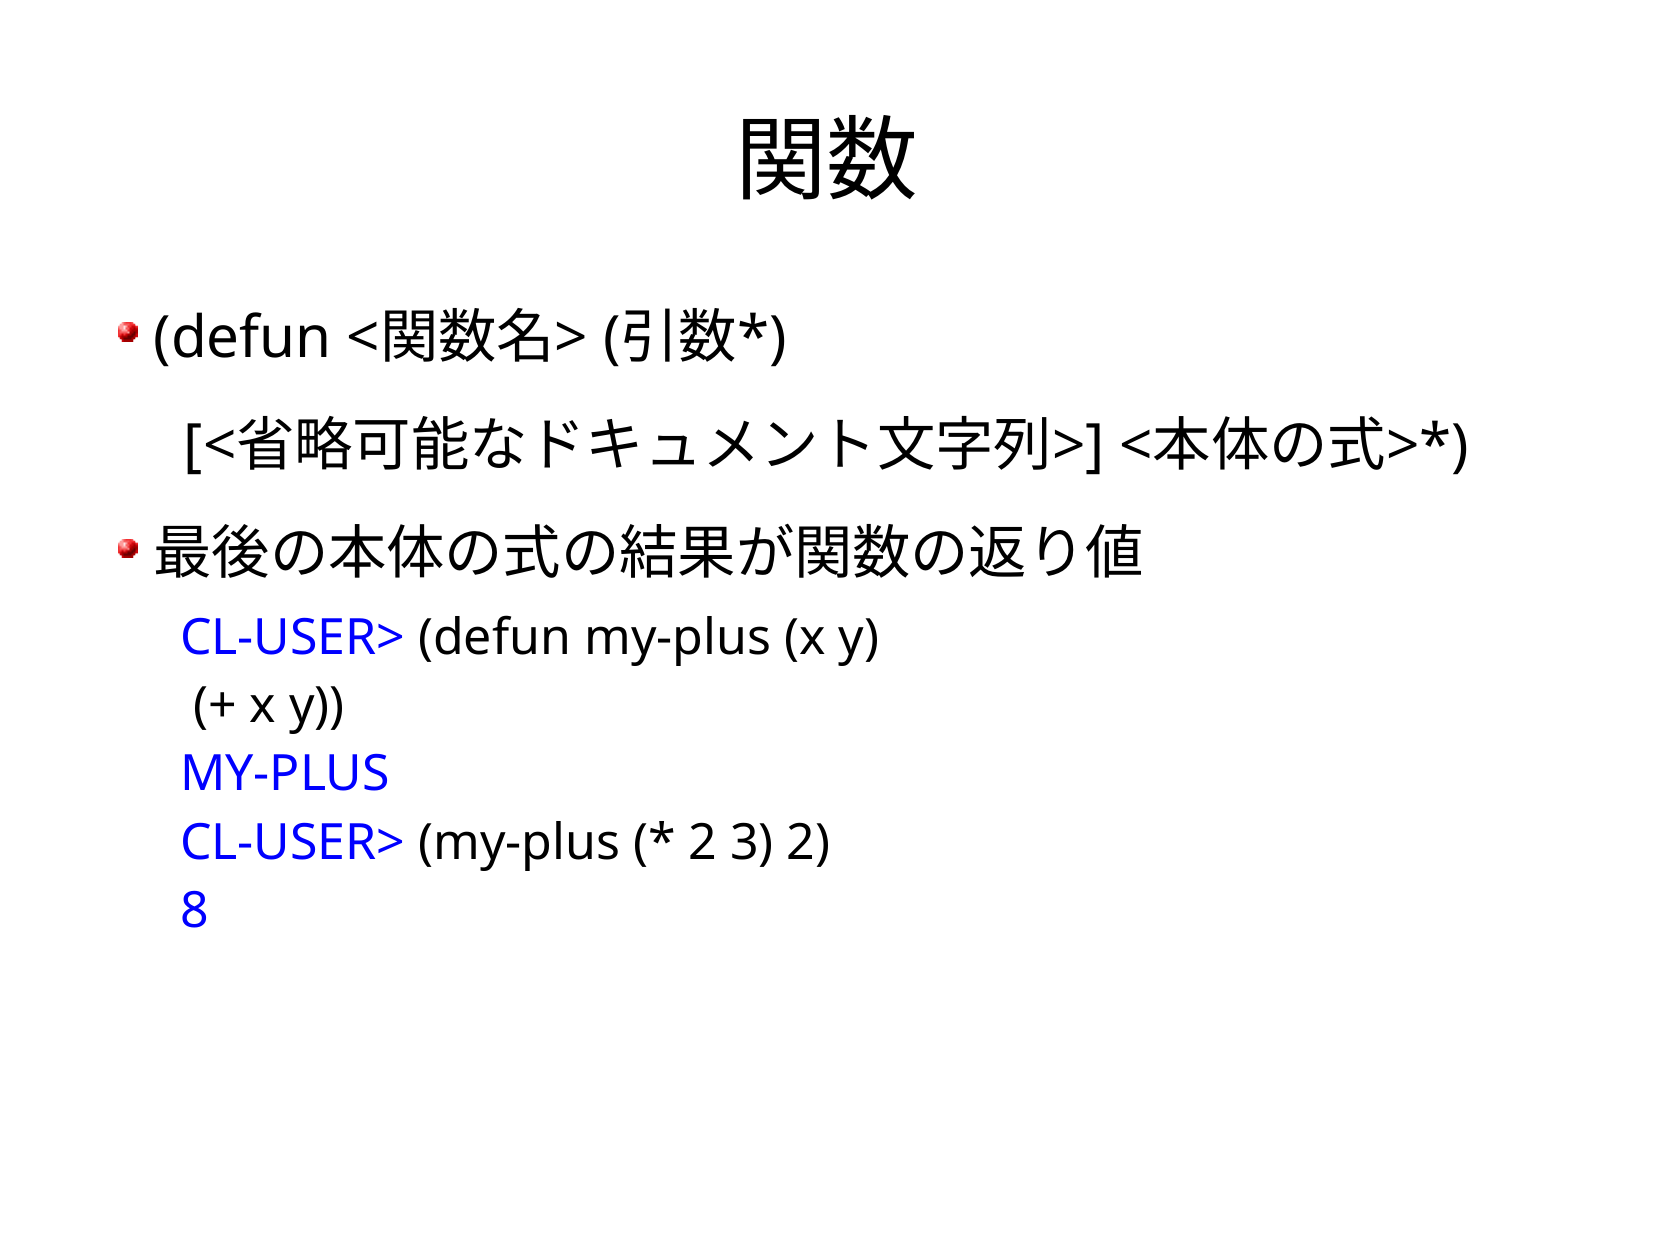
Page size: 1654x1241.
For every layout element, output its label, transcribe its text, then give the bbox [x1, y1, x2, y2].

text_box CL-USER> (defun my-plus (x y) (+ x y)) MY-PLUS CL-USER> (my-plus (* 2 3) 2) 8 [165, 593, 945, 891]
list (defun <関数名> (引数*) [<省略可能なドキュメント文字列>] <本体の式>*) 最後の本体の式の結果が関数の返り値 [82, 290, 1571, 1109]
title 関数 [82, 56, 1571, 250]
